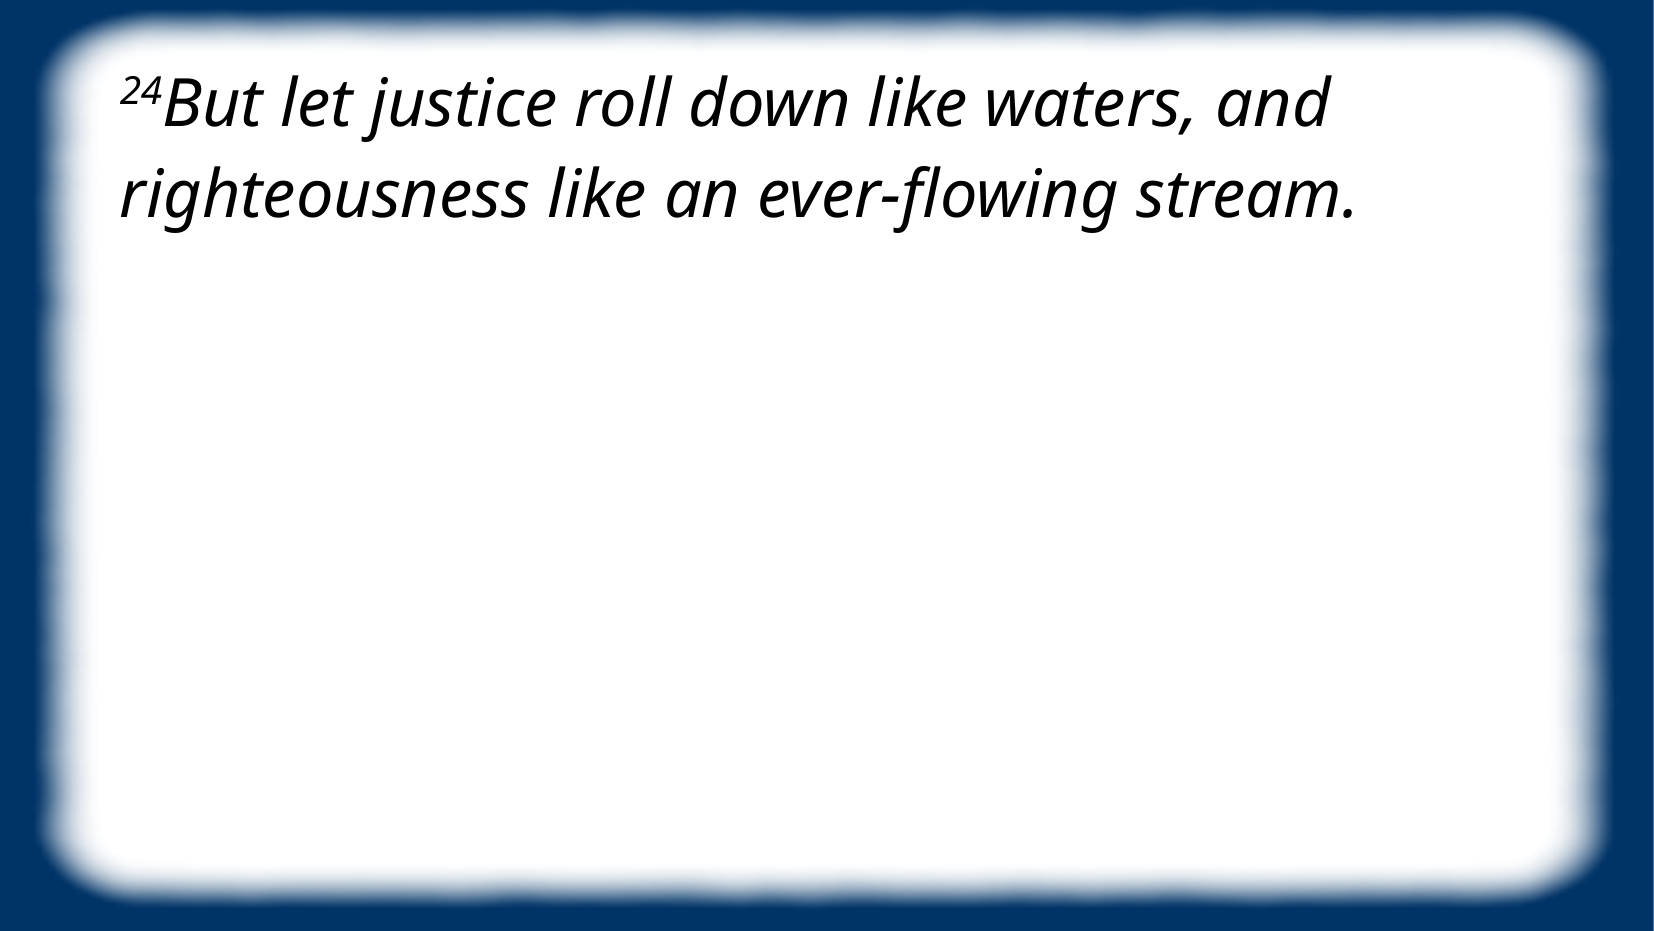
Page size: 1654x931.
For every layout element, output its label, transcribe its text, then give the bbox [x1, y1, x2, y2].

picture [0, 0, 1654, 931]
text_box 24But let justice roll down like waters, and righteousness like an ever-flowing stream. [105, 47, 1561, 241]
